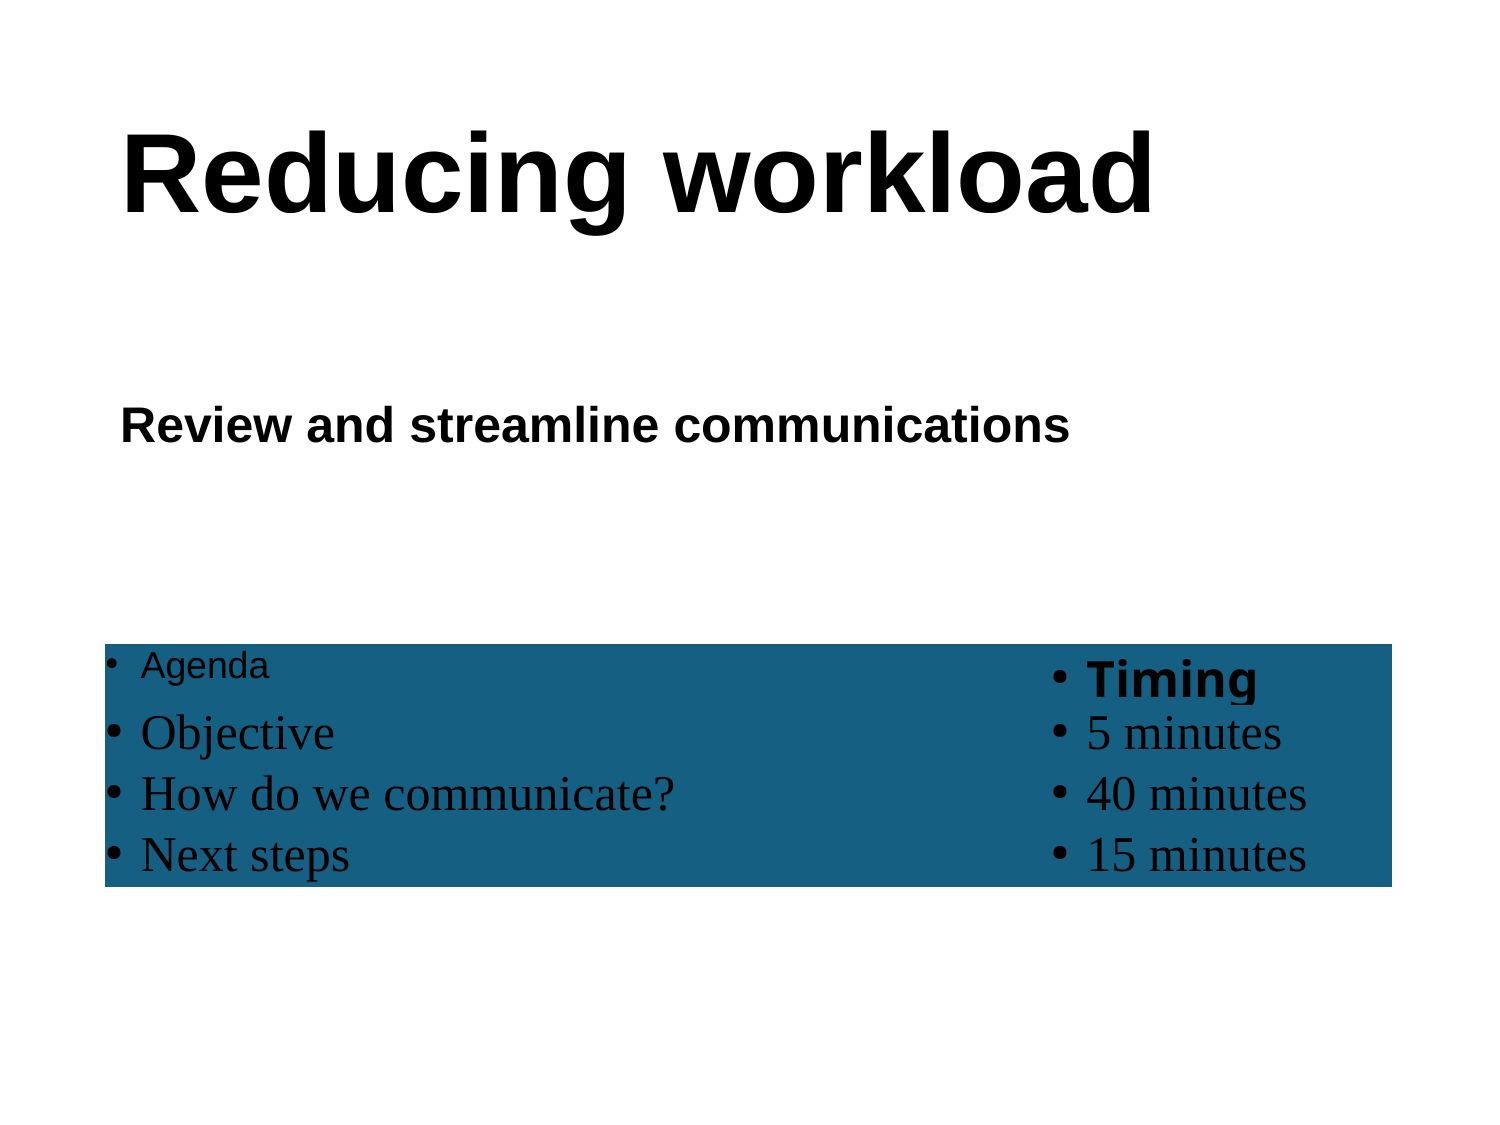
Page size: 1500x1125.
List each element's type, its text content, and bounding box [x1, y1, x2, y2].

table_header Timing [1237, 675, 1248, 692]
table_cell 15 minutes [1051, 827, 1392, 887]
table_header Timing [1051, 644, 1392, 705]
text_box Review and streamline communications [105, 385, 1346, 461]
table_cell 5 minutes [1051, 705, 1392, 766]
table_header Agenda [105, 644, 1051, 705]
table_cell How do we communicate? [105, 766, 1051, 827]
title Reducing workload [105, 64, 1381, 271]
table_cell Objective [105, 705, 1051, 766]
table_cell 40 minutes [1051, 766, 1392, 827]
table_cell Next steps [105, 827, 1051, 887]
